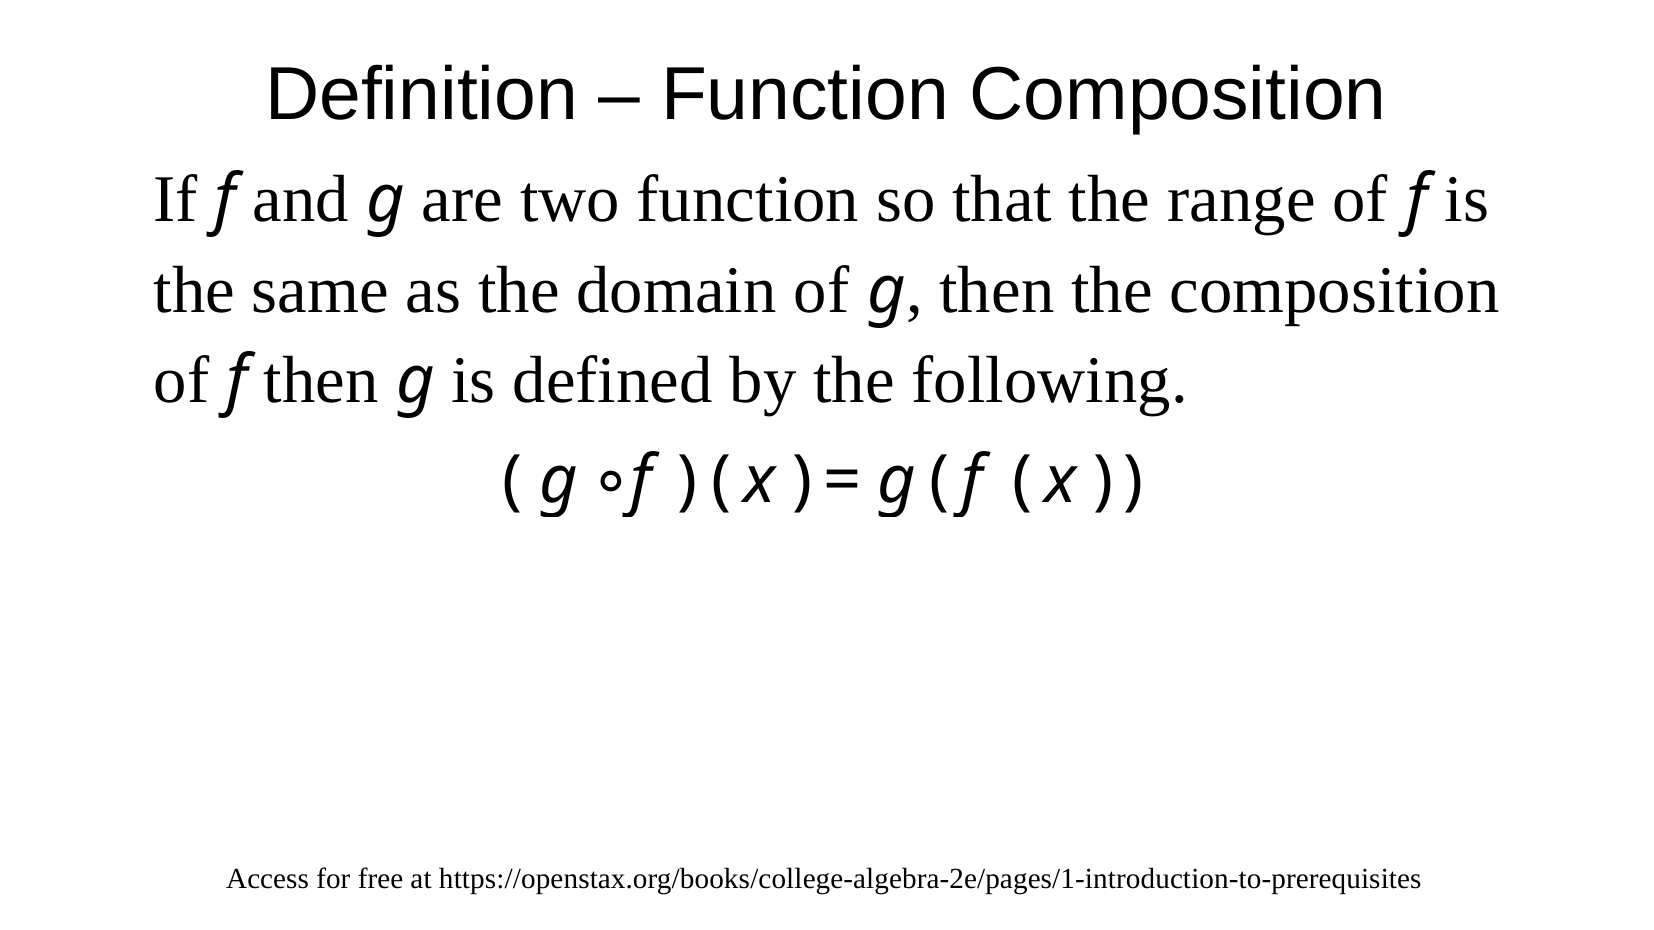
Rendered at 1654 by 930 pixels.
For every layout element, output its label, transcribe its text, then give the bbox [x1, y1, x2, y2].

title Definition – Function Composition [82, 37, 1571, 149]
chart [502, 449, 1151, 517]
list If f and g are two function so that the range of f is the same as the domain of g, then the composition of f then g is defined by the following. [82, 149, 1571, 450]
